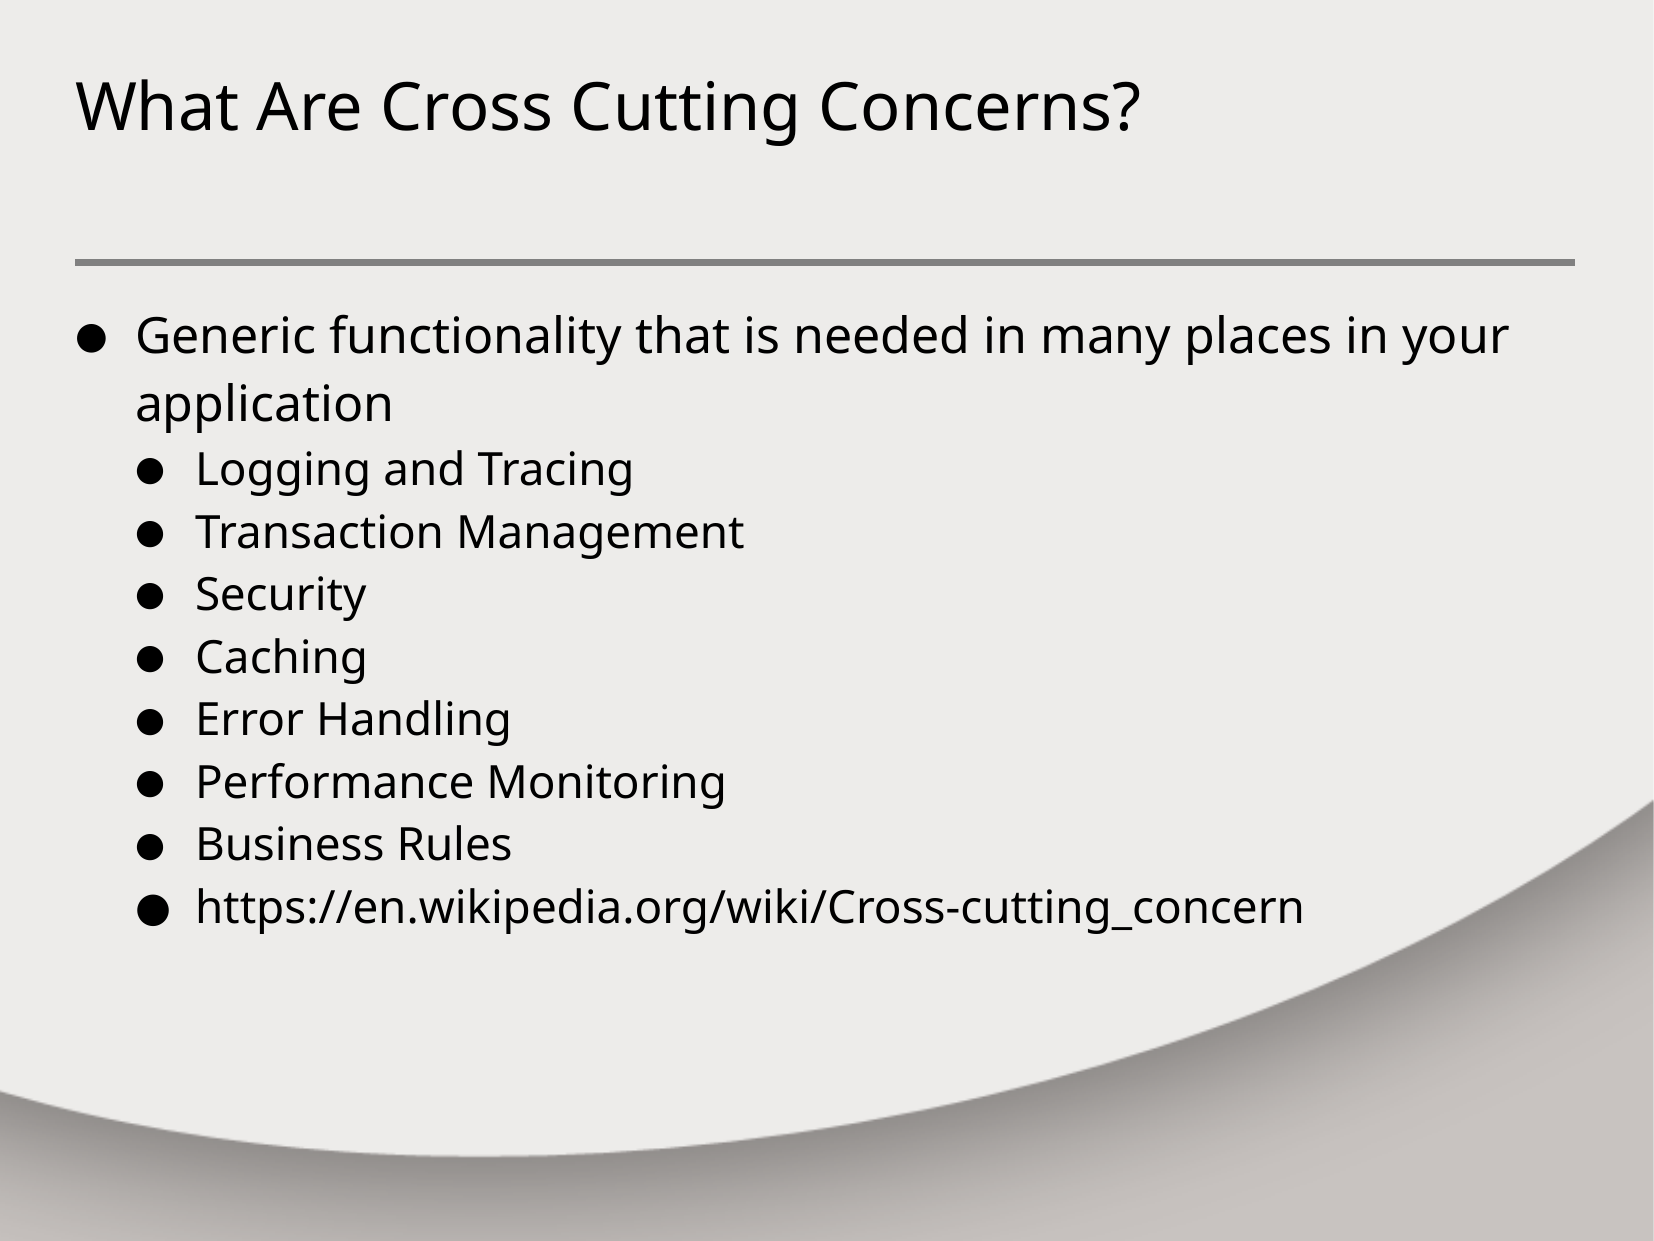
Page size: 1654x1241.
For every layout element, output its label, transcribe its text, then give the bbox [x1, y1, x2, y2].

picture [0, 0, 1654, 1241]
list Generic functionality that is needed in many places in your application Logging and Tracing Transaction Management Security Caching Error Handling Performance Monitoring Business Rules https://en.wikipedia.org/wiki/Cross-cutting_concern [75, 299, 1576, 1163]
title What Are Cross Cutting Concerns? [75, 75, 1576, 226]
